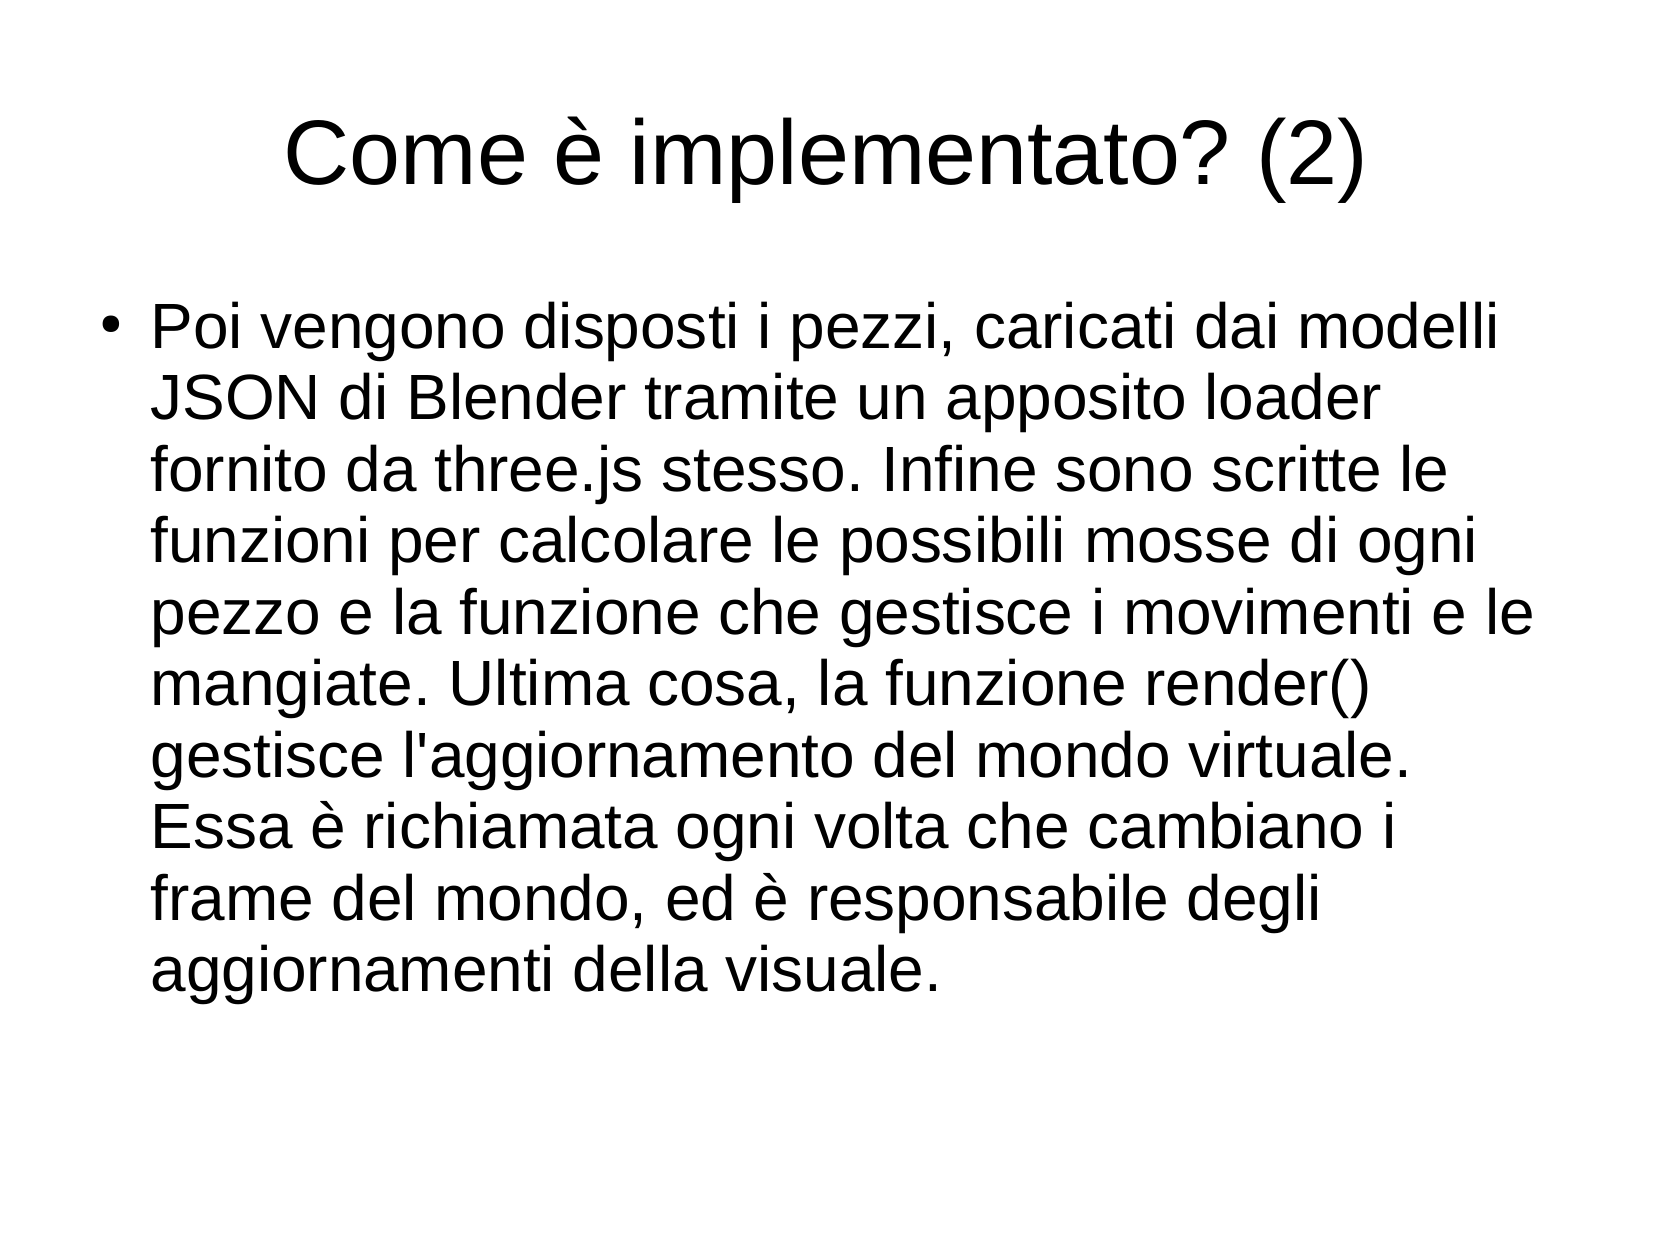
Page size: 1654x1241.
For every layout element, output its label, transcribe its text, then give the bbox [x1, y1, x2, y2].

title Come è implementato? (2) [82, 49, 1571, 257]
list Poi vengono disposti i pezzi, caricati dai modelli JSON di Blender tramite un apposito loader fornito da three.js stesso. Infine sono scritte le funzioni per calcolare le possibili mosse di ogni pezzo e la funzione che gestisce i movimenti e le mangiate. Ultima cosa, la funzione render() gestisce l'aggiornamento del mondo virtuale. Essa è richiamata ogni volta che cambiano i frame del mondo, ed è responsabile degli aggiornamenti della visuale. [82, 290, 1571, 1010]
